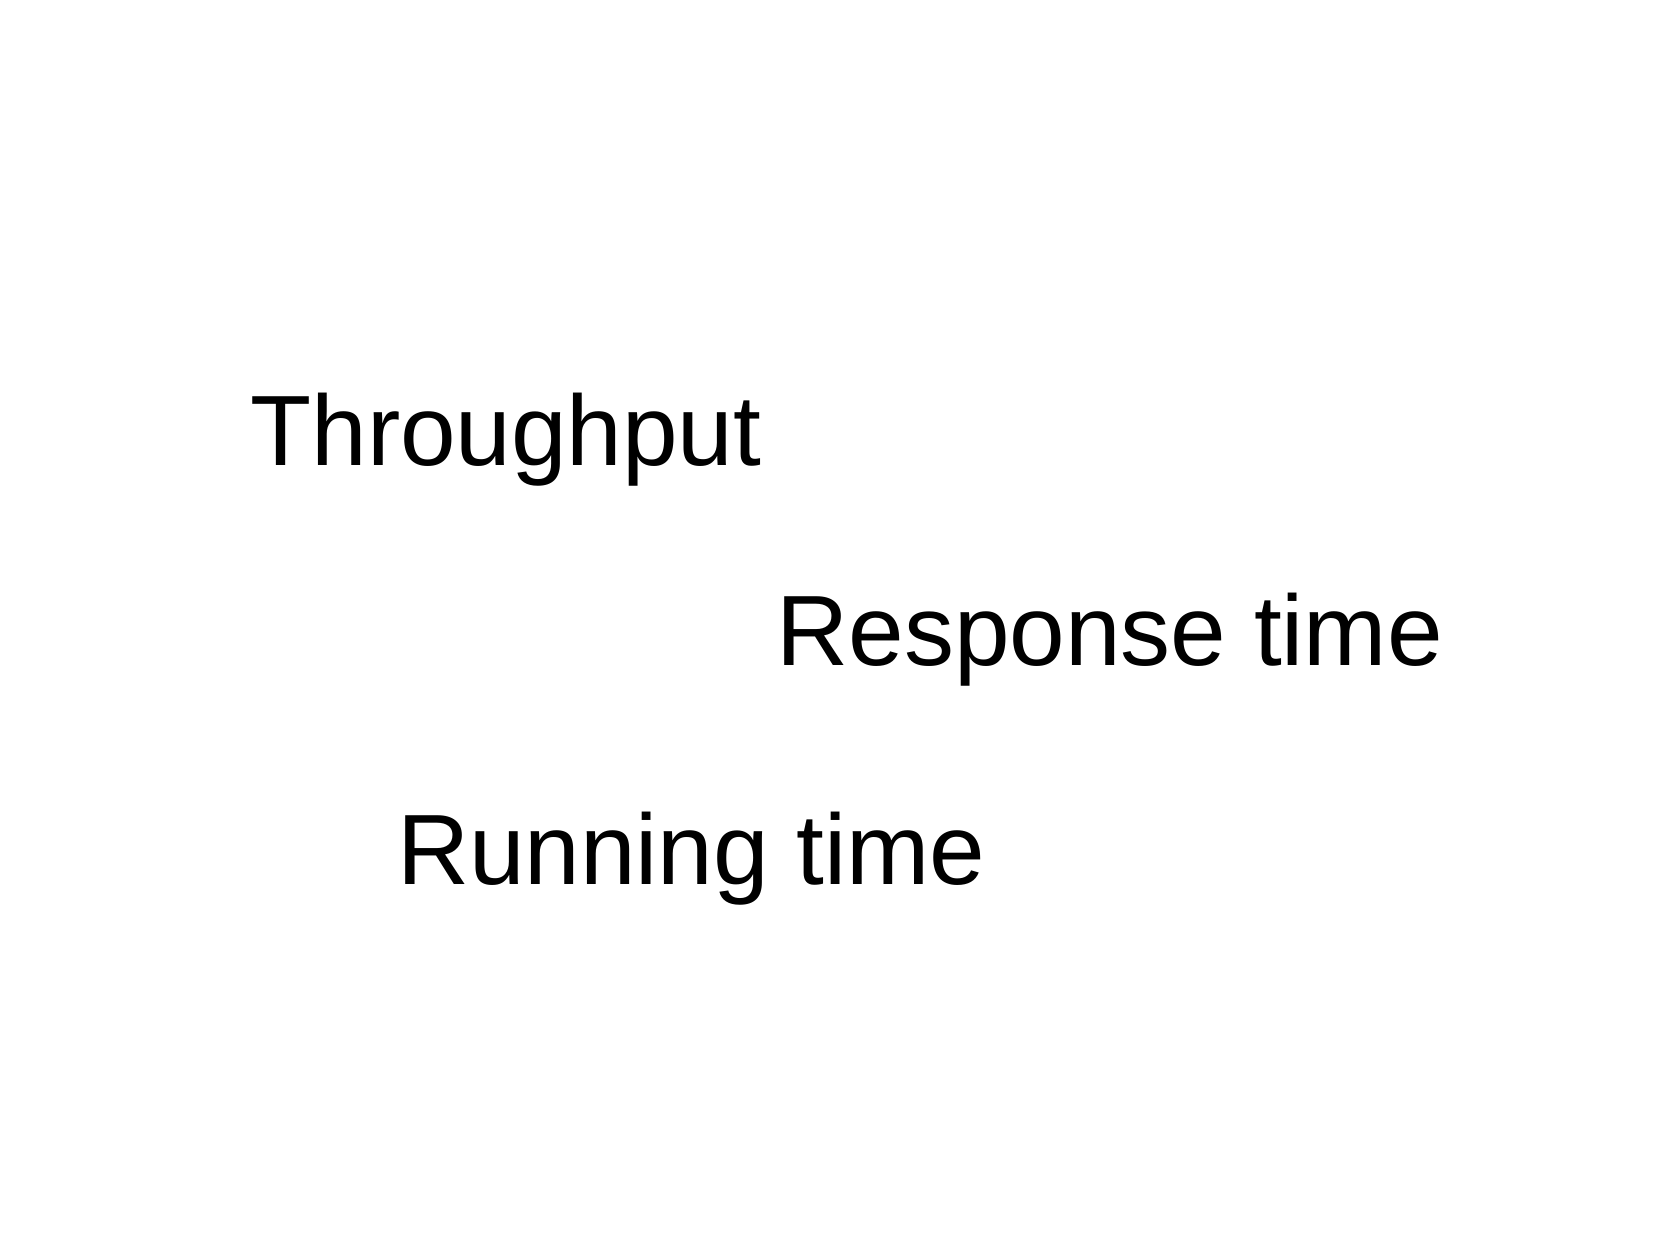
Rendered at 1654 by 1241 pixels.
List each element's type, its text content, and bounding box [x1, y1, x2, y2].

text_box Running time [382, 786, 1001, 914]
text_box Response time [762, 567, 1459, 694]
text_box Throughput [236, 367, 778, 494]
